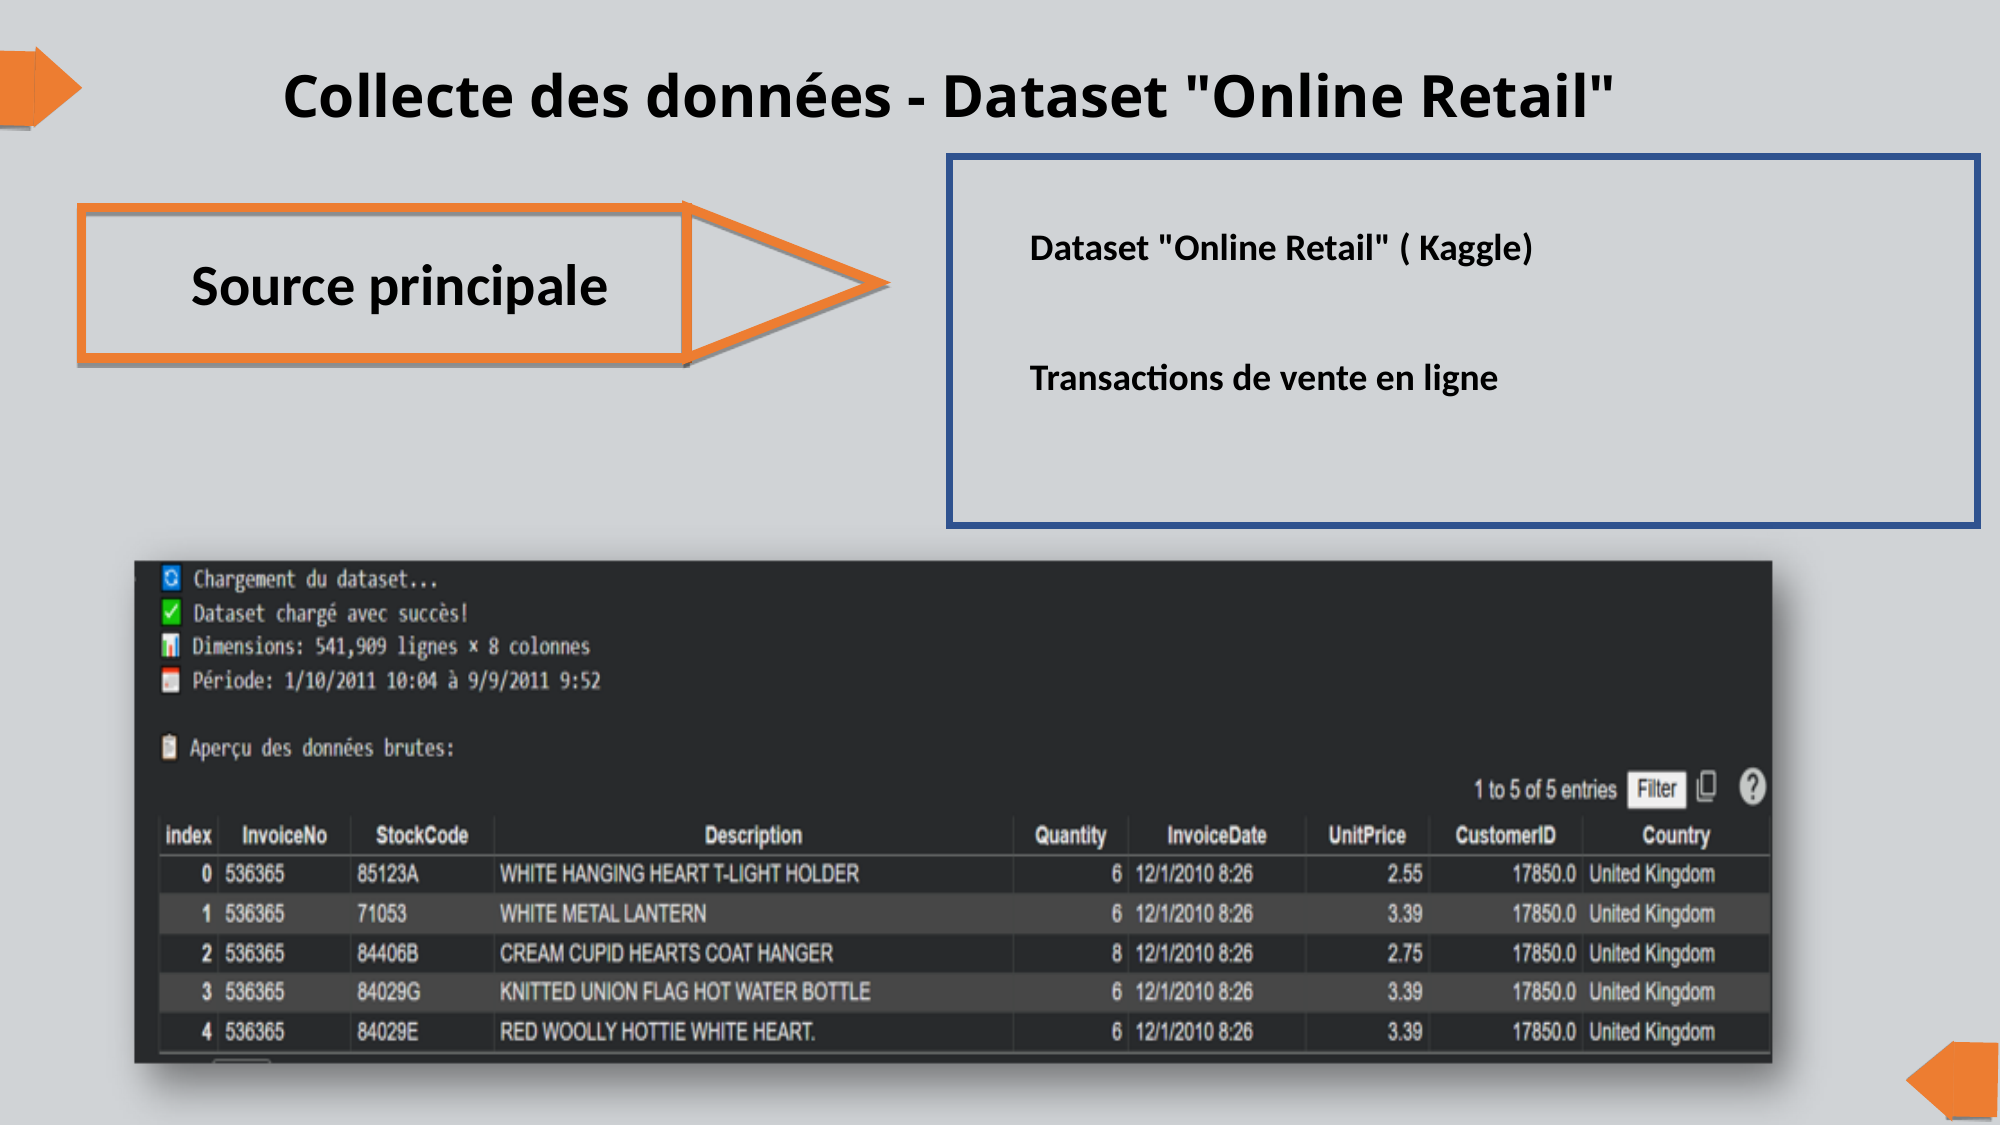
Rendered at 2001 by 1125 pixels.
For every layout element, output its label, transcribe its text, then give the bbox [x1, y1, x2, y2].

text_box [0, 48, 81, 125]
picture [106, 525, 1832, 1125]
text_box Transactions de vente en ligne [1014, 345, 1617, 407]
text_box [1907, 1042, 1998, 1120]
title Collecte des données - Dataset "Online Retail" [106, 59, 1793, 118]
text_box Source principale [176, 239, 638, 326]
text_box Dataset "Online Retail" ( Kaggle) [1014, 215, 1786, 277]
